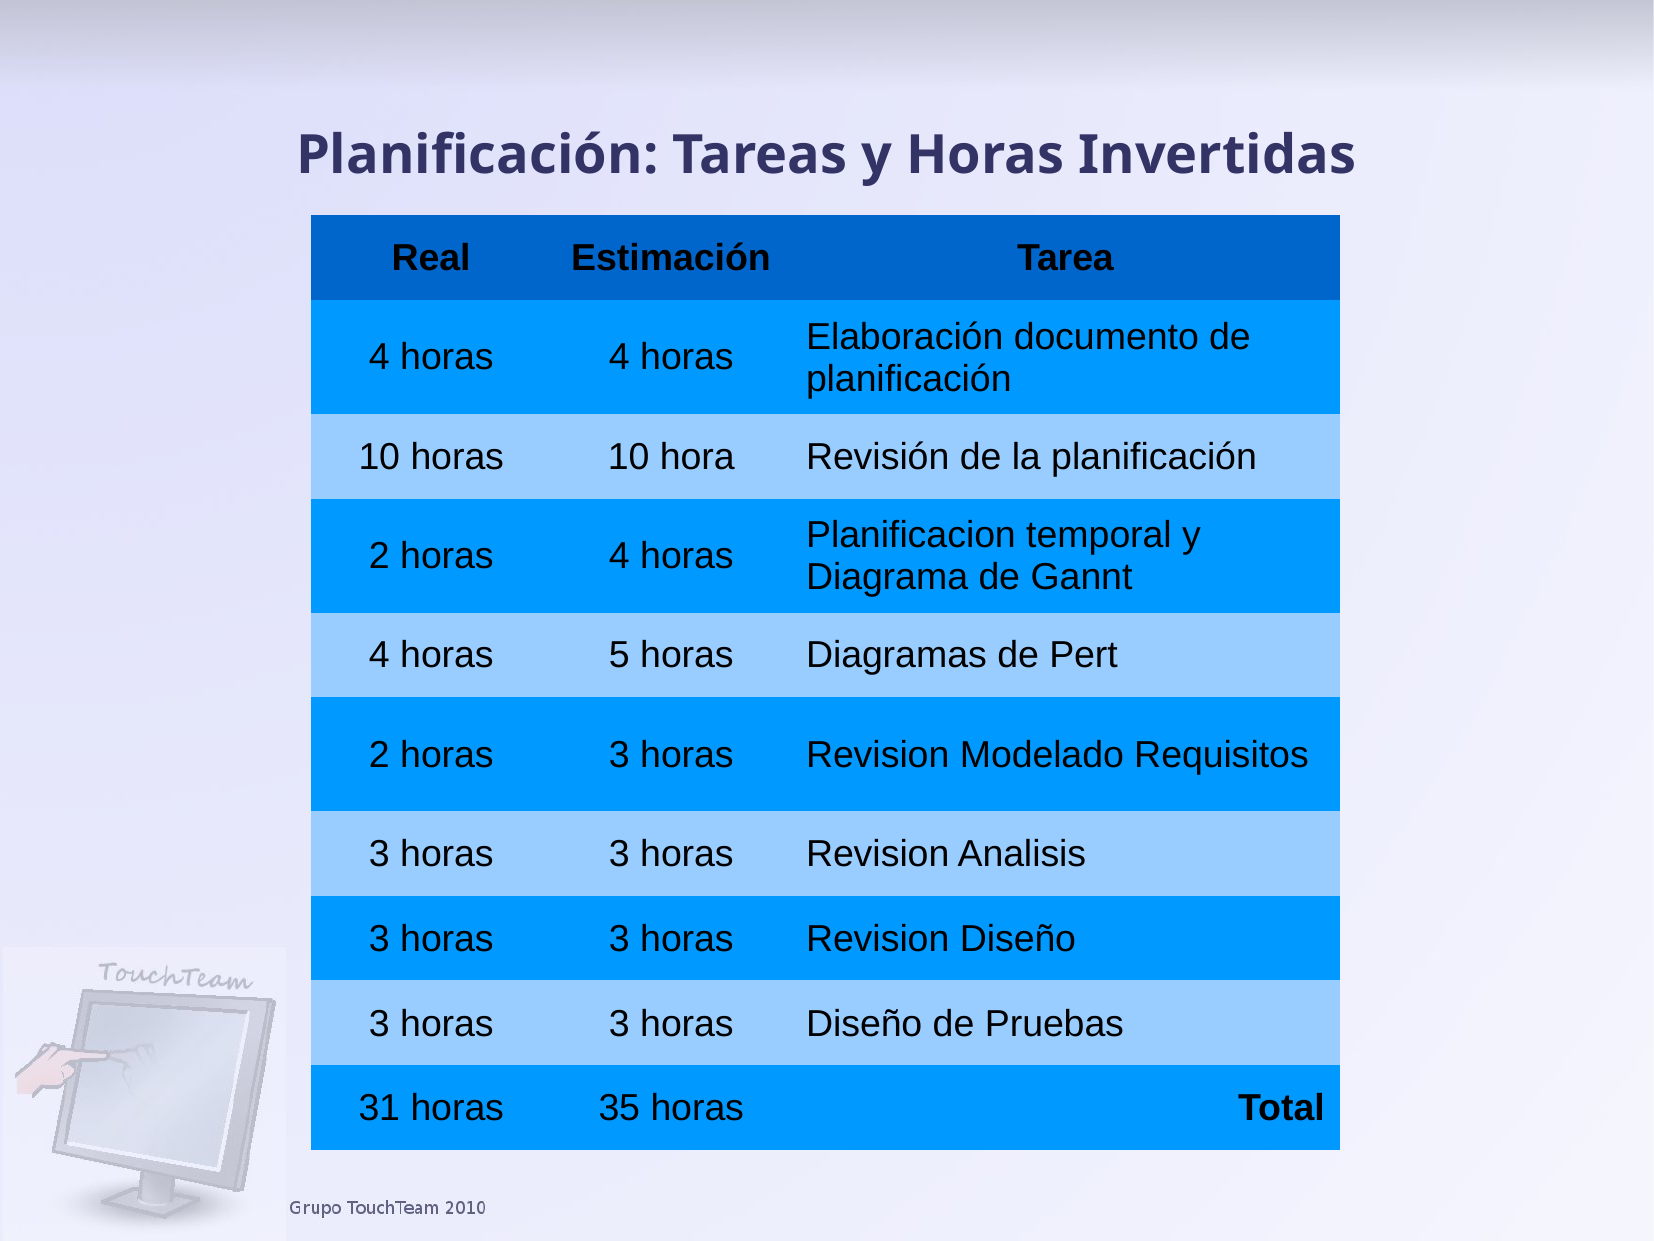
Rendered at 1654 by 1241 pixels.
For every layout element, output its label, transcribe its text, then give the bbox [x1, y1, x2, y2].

table_cell 3 horas [551, 896, 791, 980]
table_cell Revisión de la planificación [791, 414, 1340, 499]
table_cell 3 horas [551, 811, 791, 896]
table_cell Total [791, 1065, 1340, 1150]
table_cell 2 horas [311, 697, 551, 811]
table_cell Revision Modelado Requisitos [791, 697, 1340, 811]
table_cell 4 horas [551, 300, 791, 414]
table_cell 31 horas [311, 1065, 551, 1150]
table_cell 4 horas [311, 613, 551, 697]
table_header Tarea [791, 215, 1340, 300]
table_cell 3 horas [551, 697, 791, 811]
table_cell 4 horas [311, 300, 551, 414]
table_cell 10 hora [551, 414, 791, 499]
table_cell 4 horas [551, 499, 791, 613]
table_cell 3 horas [311, 811, 551, 896]
table_cell 35 horas [551, 1065, 791, 1150]
table_cell 3 horas [311, 980, 551, 1065]
table_cell Planificacion temporal y Diagrama de Gannt [791, 499, 1340, 613]
table_cell Revision Analisis [791, 811, 1340, 896]
table_cell 3 horas [551, 980, 791, 1065]
table_cell 2 horas [311, 499, 551, 613]
picture [0, 0, 1654, 1241]
table_cell Revision Diseño [791, 896, 1340, 980]
table_cell Diagramas de Pert [791, 613, 1340, 697]
table_cell 10 horas [311, 414, 551, 499]
table_cell 5 horas [551, 613, 791, 697]
table_cell 3 horas [311, 896, 551, 980]
table_cell Diseño de Pruebas [791, 980, 1340, 1065]
table_cell Elaboración documento de planificación [791, 300, 1340, 414]
title Planificación: Tareas y Horas Invertidas [82, 49, 1571, 257]
table_header Real [311, 215, 551, 300]
table_header Estimación [551, 215, 791, 300]
